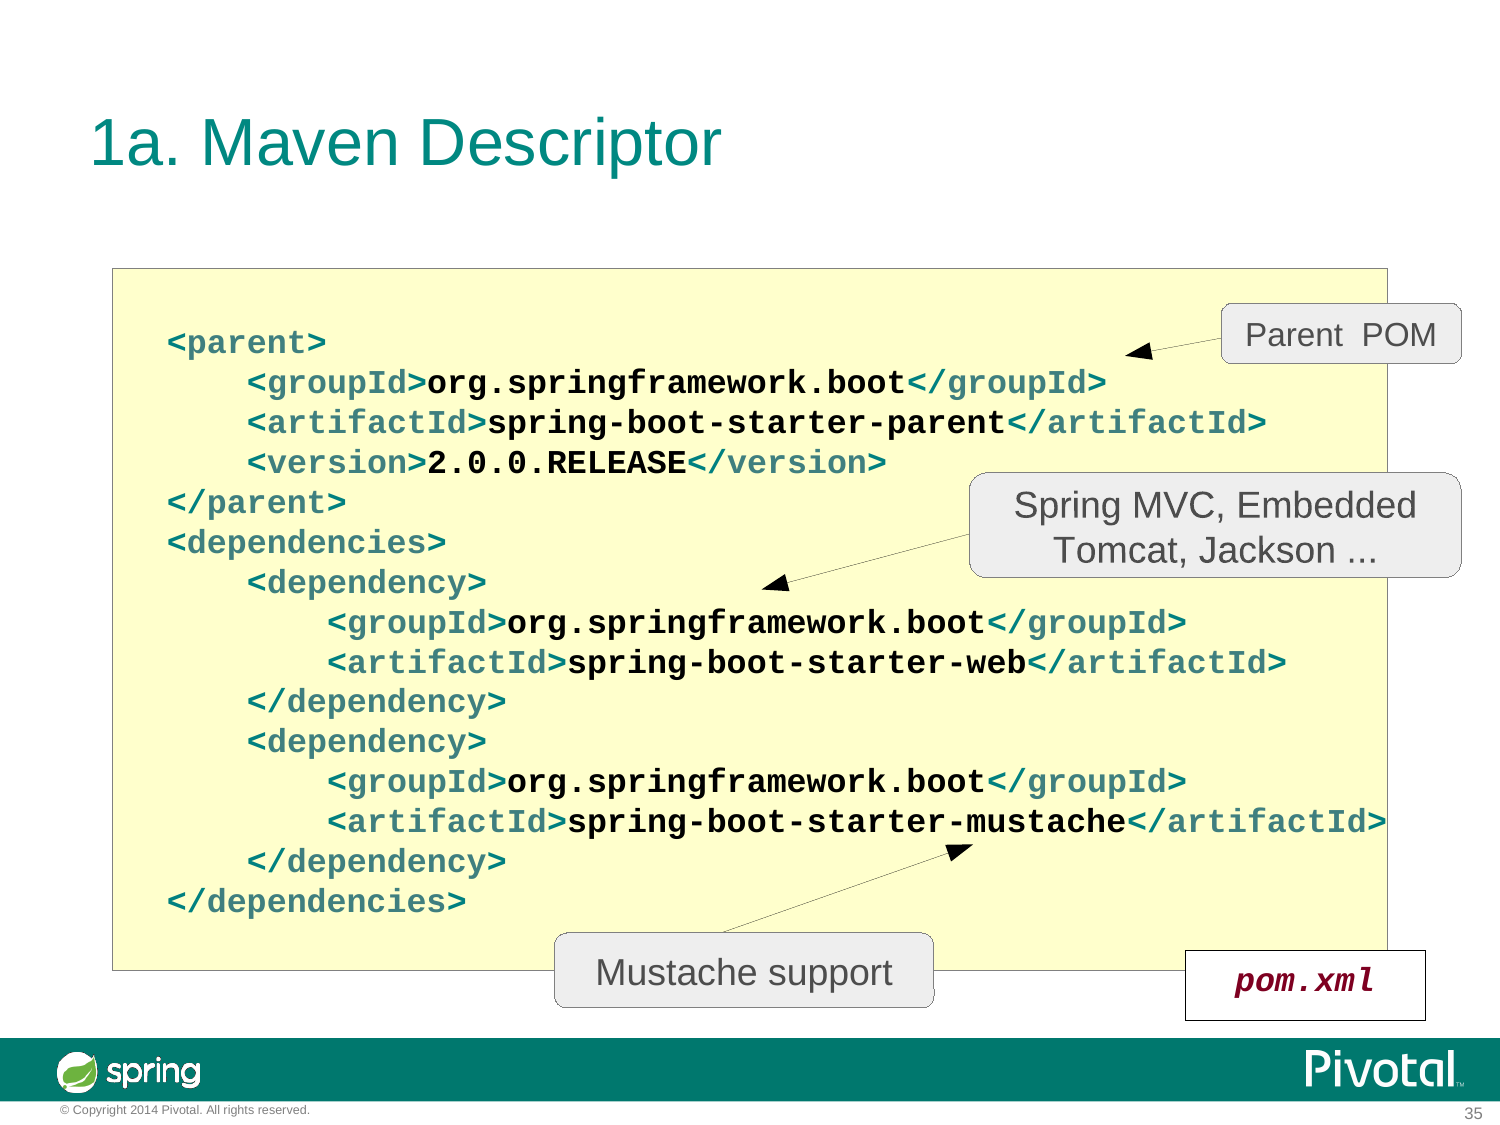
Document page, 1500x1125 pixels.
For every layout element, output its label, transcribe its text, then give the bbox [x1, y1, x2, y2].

text_box pom.xml [1185, 950, 1426, 1021]
text_box <parent> <groupId>org.springframework.boot</groupId> <artifactId>spring-boot-starter-parent</artifactId> <version>2.0.0.RELEASE</version> </parent> <dependencies> <dependency> <groupId>org.springframework.boot</groupId> <artifactId>spring-boot-starter-web</artifactId> </dependency> <dependency> <groupId>org.springframework.boot</groupId> <artifactId>spring-boot-starter-mustache</artifactId> </dependency> </dependencies> [112, 268, 1388, 971]
text_box Spring MVC, Embedded Tomcat, Jackson ... [969, 472, 1462, 578]
text_box Mustache support [554, 932, 935, 1008]
picture [1306, 1050, 1464, 1087]
text_box Parent POM [1221, 303, 1462, 364]
title 1a. Maven Descriptor [75, 45, 1426, 233]
picture [32, 1041, 210, 1103]
